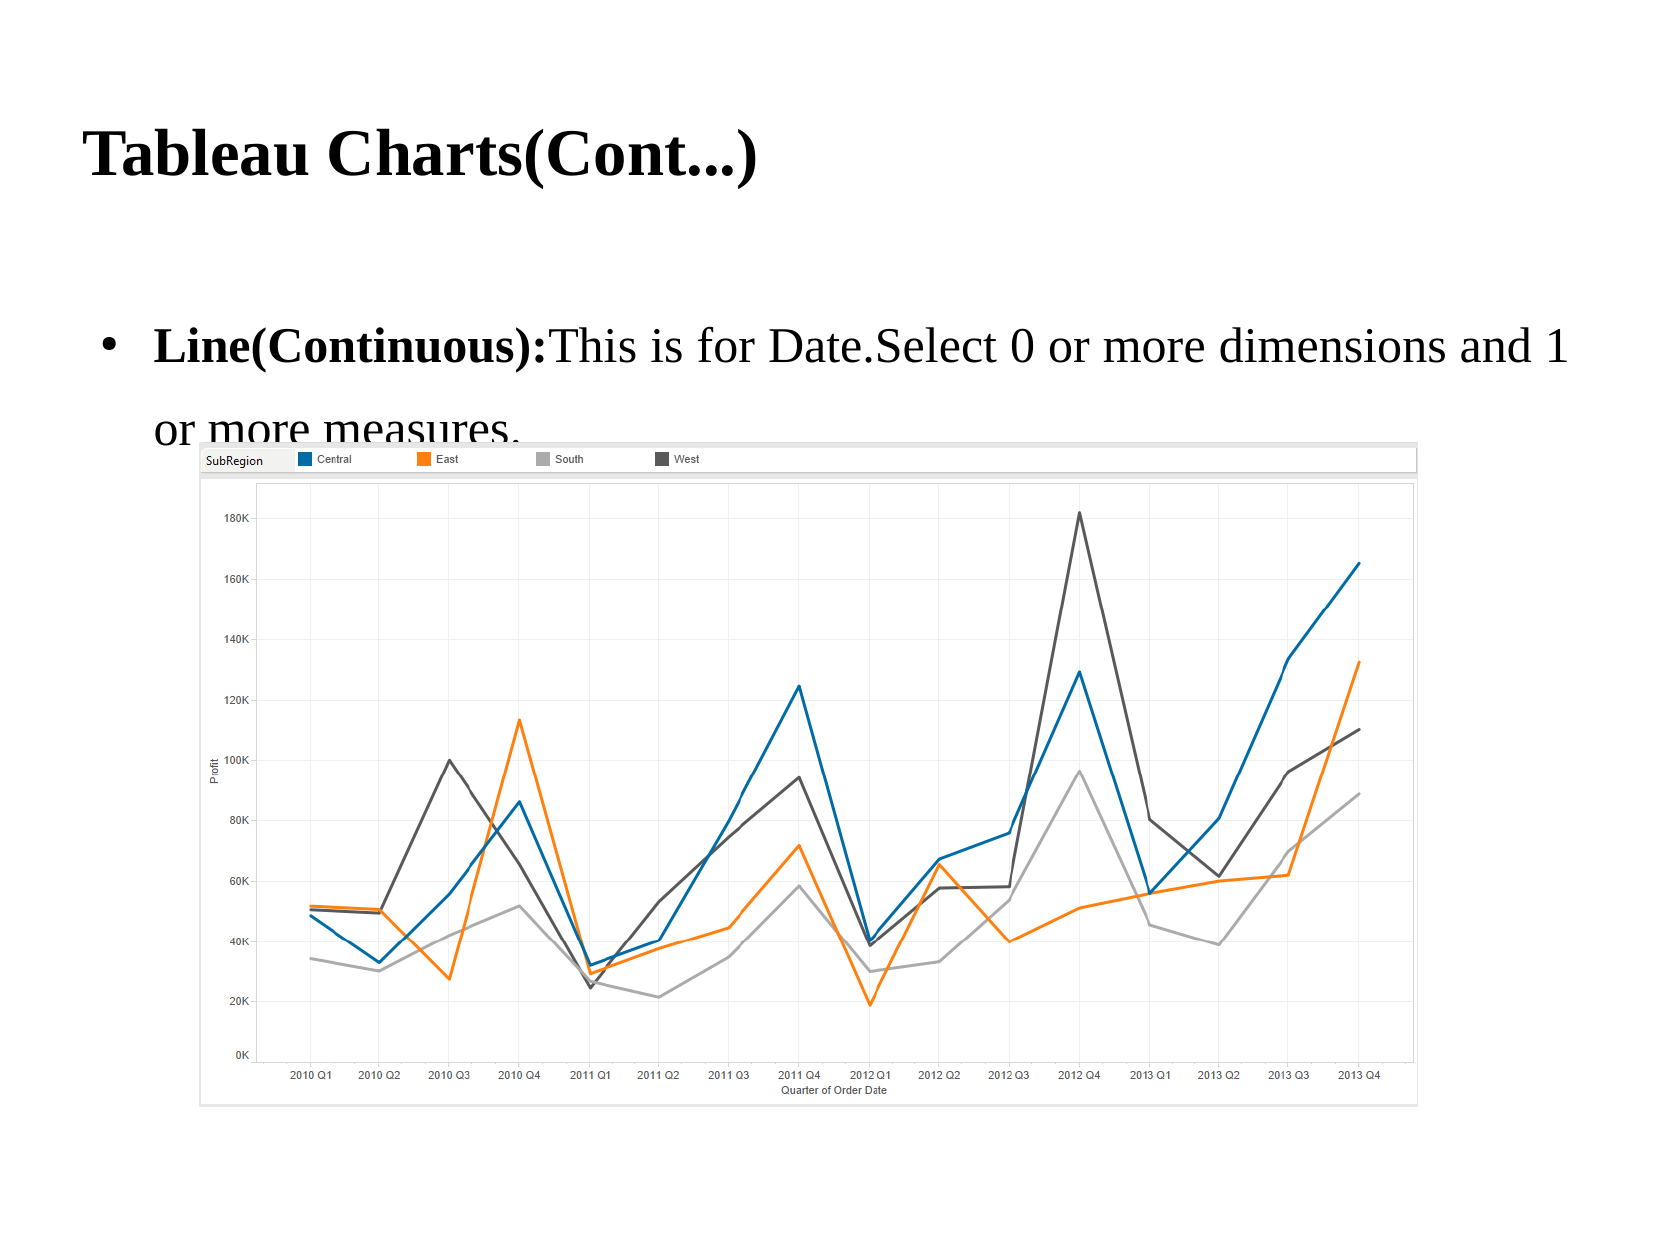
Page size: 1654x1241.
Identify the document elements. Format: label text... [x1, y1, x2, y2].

list Line(Continuous):This is for Date.Select 0 or more dimensions and 1 or more measures. [82, 290, 1571, 1010]
picture [199, 442, 1418, 1107]
title Tableau Charts(Cont...) [82, 49, 1571, 257]
